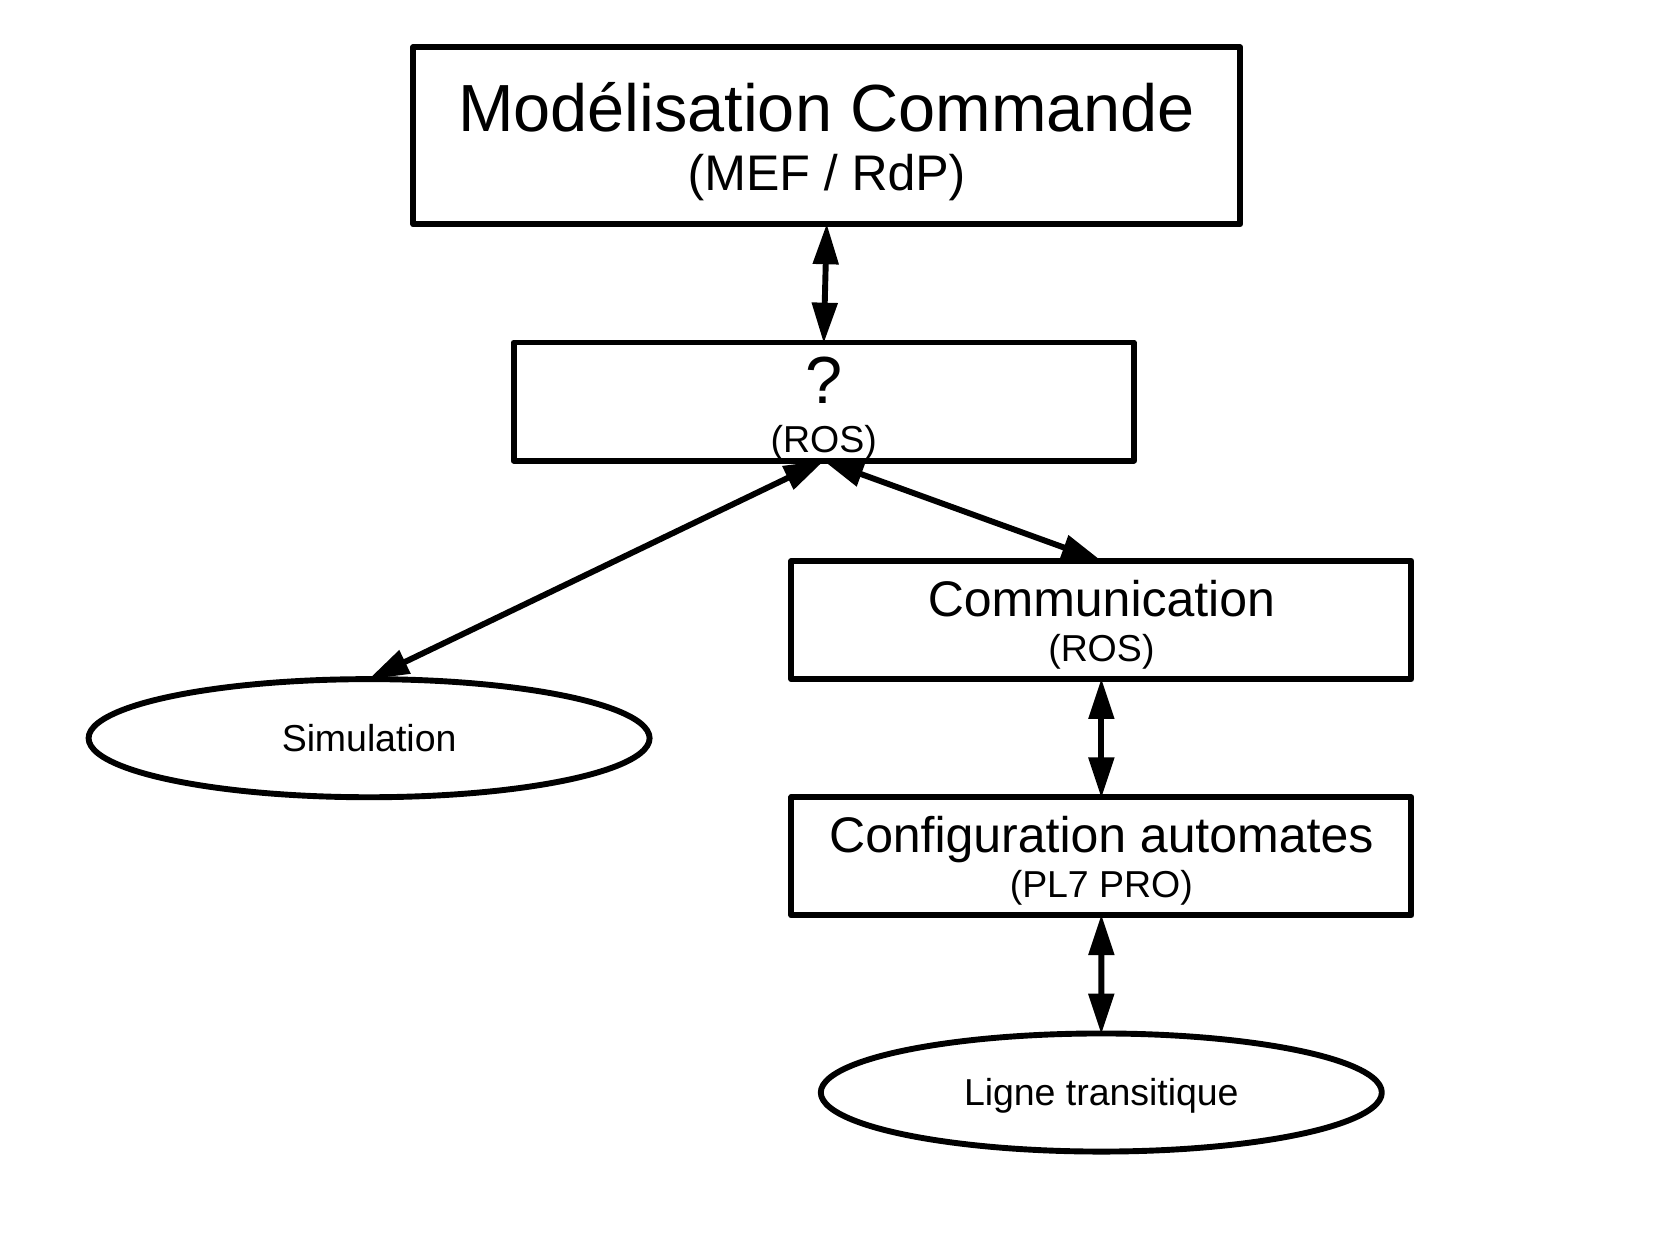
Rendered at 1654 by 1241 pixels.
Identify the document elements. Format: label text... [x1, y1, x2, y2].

text_box Communication (ROS) [791, 561, 1412, 680]
text_box Configuration automates (PL7 PRO) [791, 797, 1412, 916]
text_box ? (ROS) [513, 342, 1134, 461]
text_box Ligne transitique [820, 1033, 1382, 1152]
text_box Simulation [88, 679, 650, 798]
text_box Modélisation Commande (MEF / RdP) [413, 47, 1241, 225]
